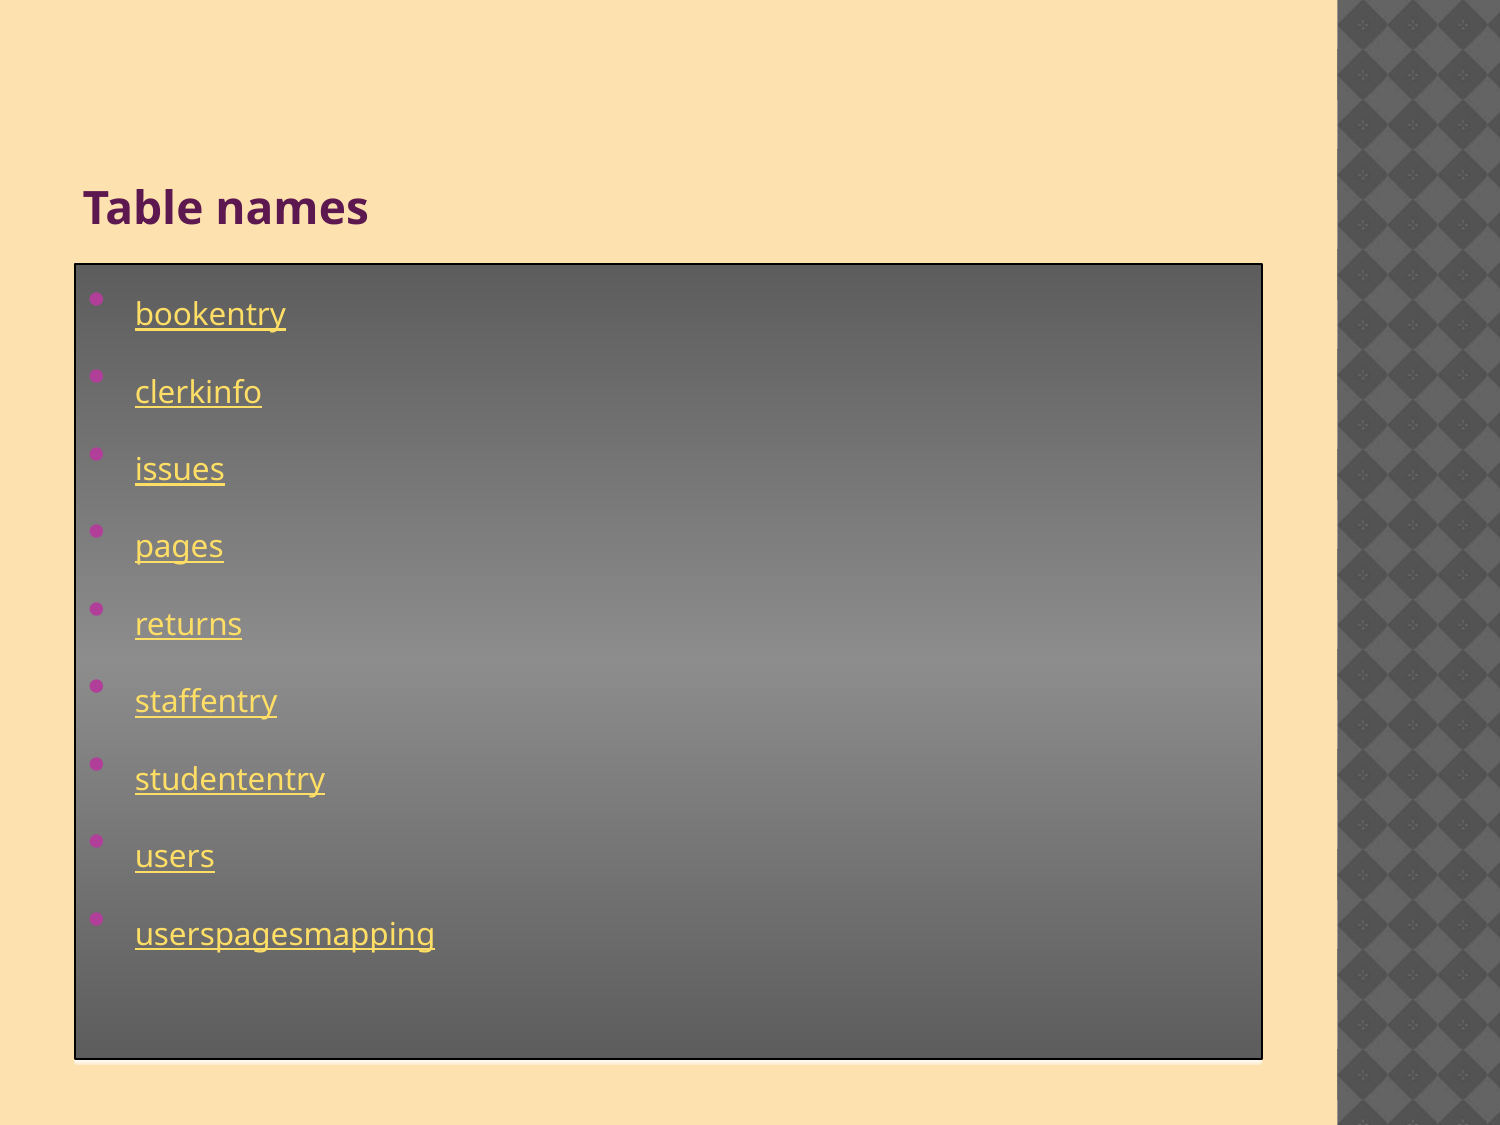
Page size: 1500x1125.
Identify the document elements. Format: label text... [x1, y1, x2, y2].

picture [1337, 0, 1500, 1125]
list bookentry clerkinfo issues pages returns staffentry studententry users userspagesmapping [75, 264, 1263, 1059]
title Table names [75, 52, 1263, 240]
